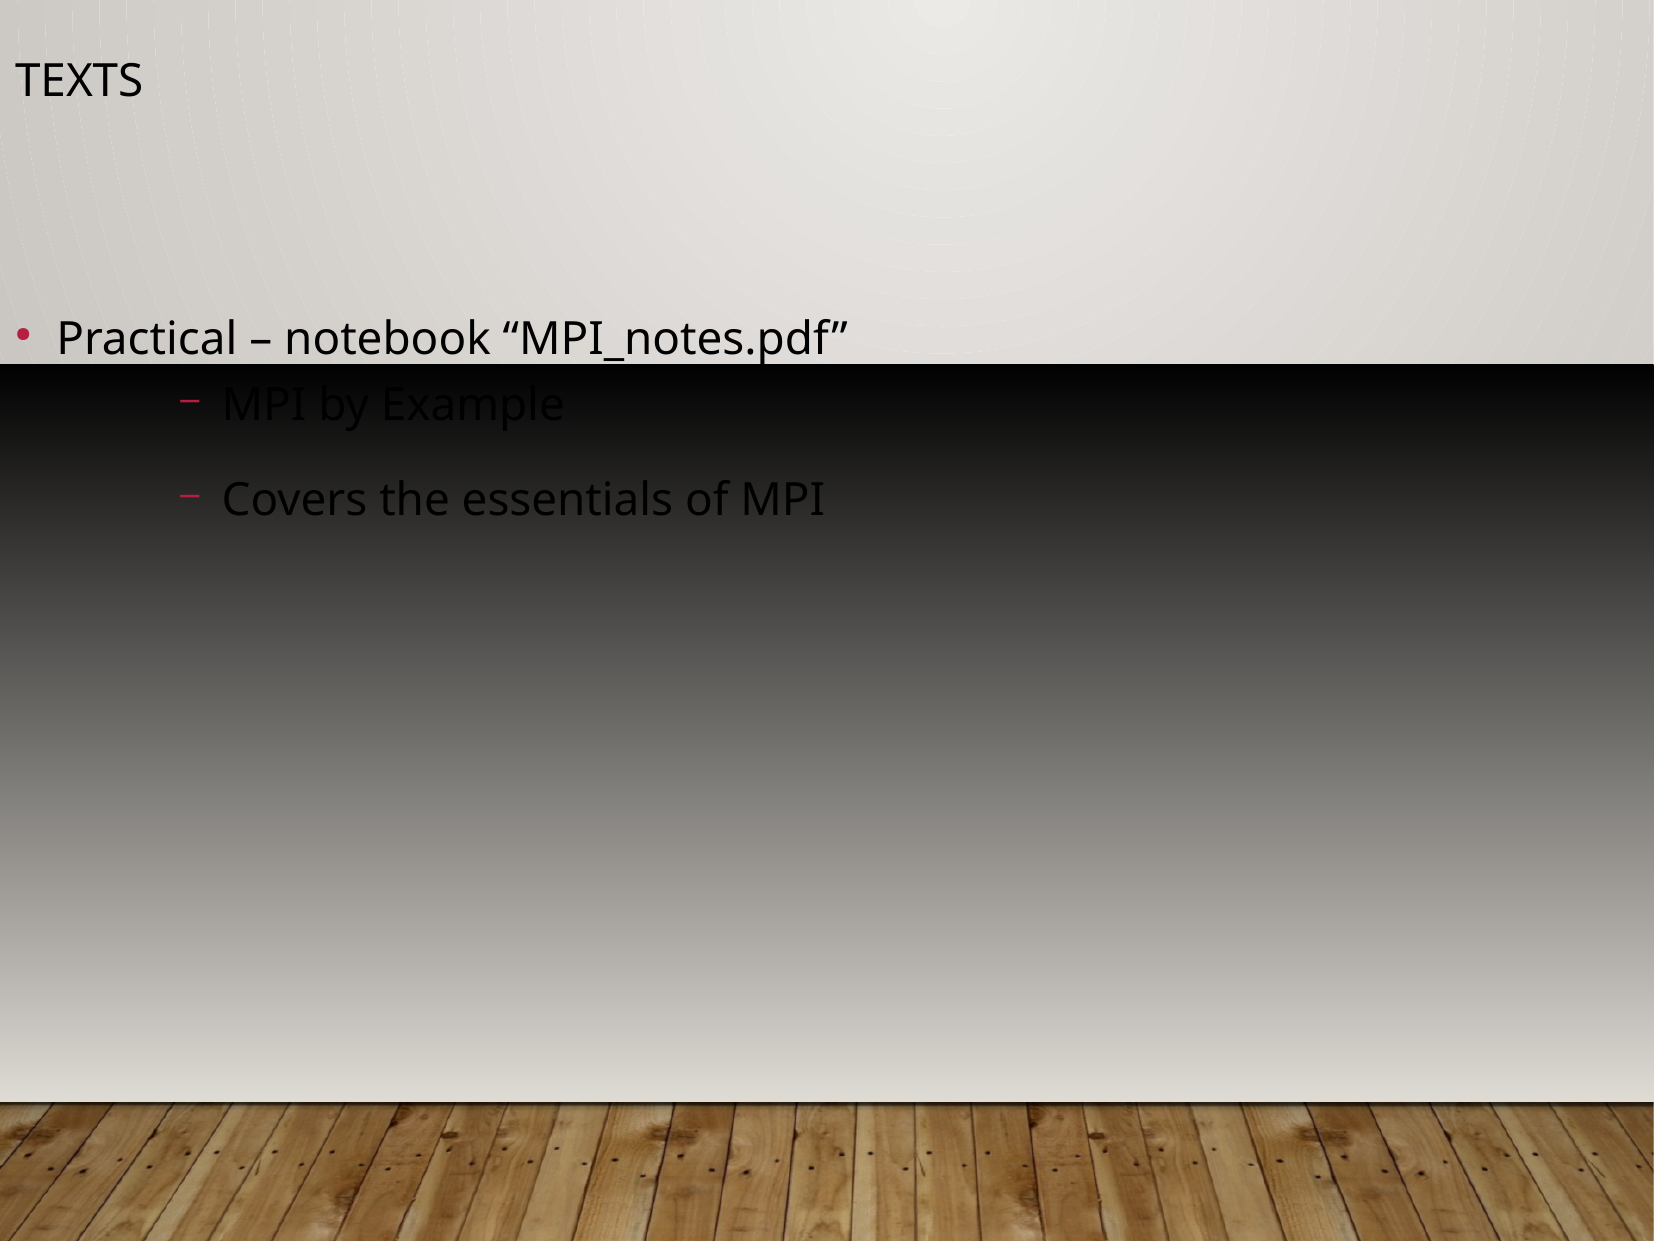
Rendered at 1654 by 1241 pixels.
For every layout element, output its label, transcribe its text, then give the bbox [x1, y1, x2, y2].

list Practical – notebook “MPI_notes.pdf” MPI by Example Covers the essentials of MPI [0, 290, 1489, 1010]
title Texts [0, 49, 1489, 257]
